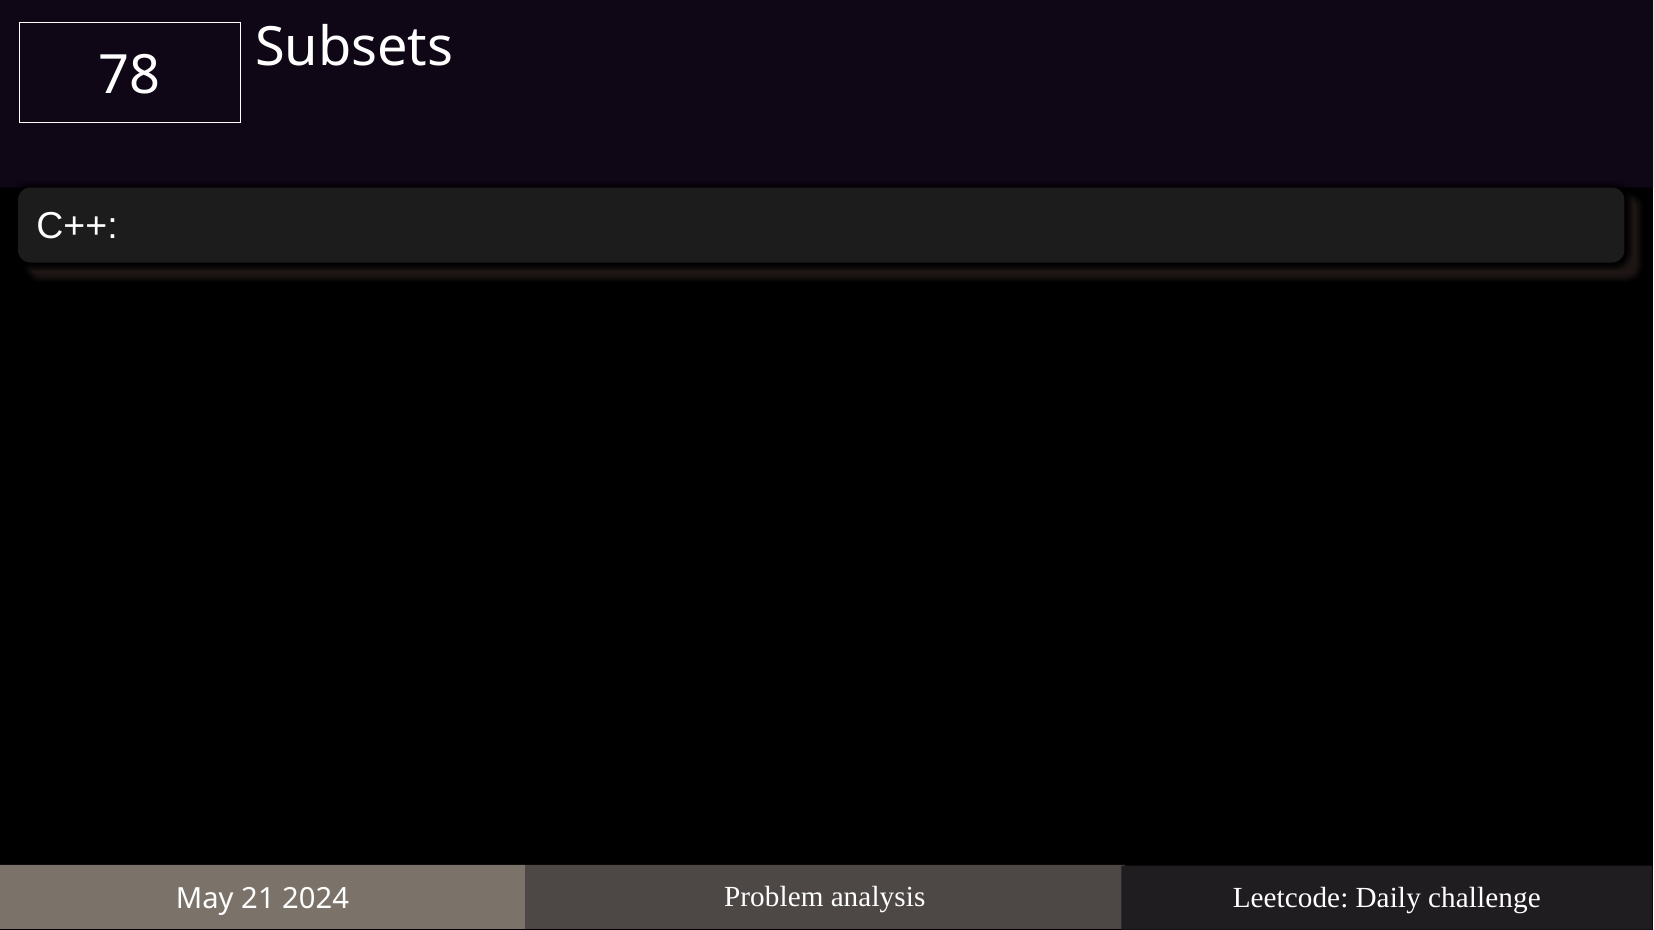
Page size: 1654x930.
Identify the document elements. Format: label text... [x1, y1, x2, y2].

text_box C++: [17, 187, 1625, 263]
